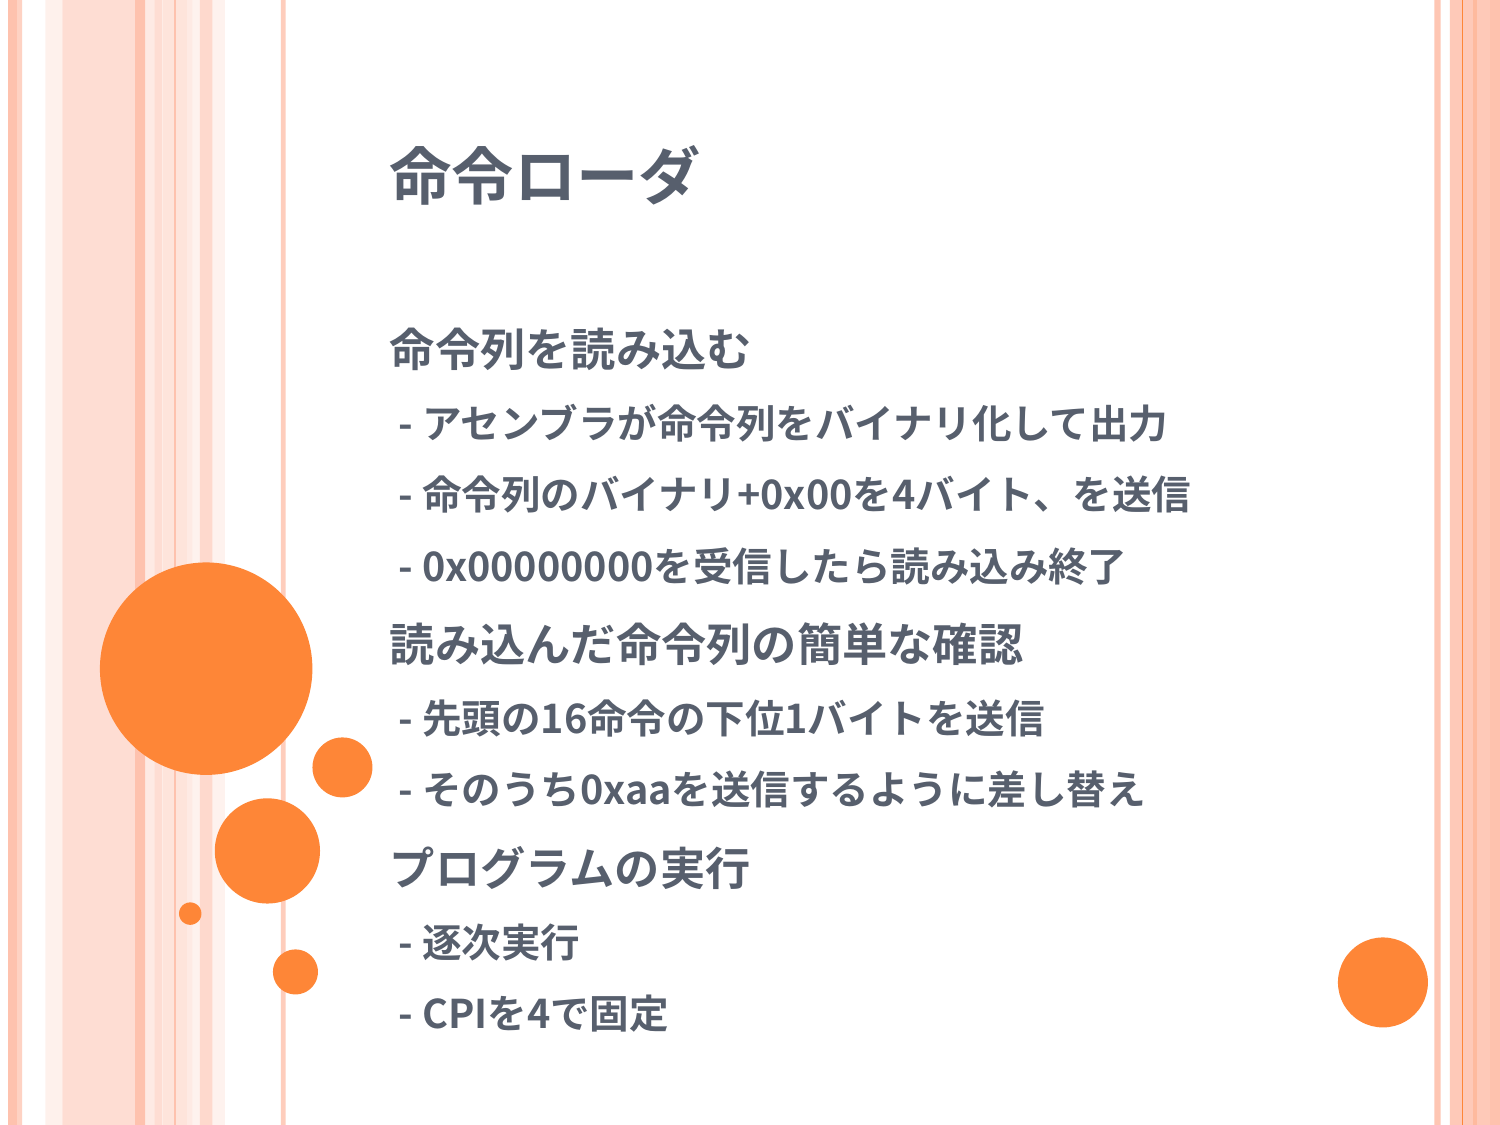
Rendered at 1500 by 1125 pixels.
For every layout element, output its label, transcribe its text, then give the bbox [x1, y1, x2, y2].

title 命令ローダ 命令列を読み込む - アセンブラが命令列をバイナリ化して出力 - 命令列のバイナリ+0x00を4バイト、を送信 - 0x00000000を受信したら読み込み終了 読み込んだ命令列の簡単な確認 - 先頭の16命令の下位1バイトを送信 - そのうち0xaaを送信するように差し替え プログラムの実行 - 逐次実行 - CPIを4で固定 [375, 90, 1388, 1047]
